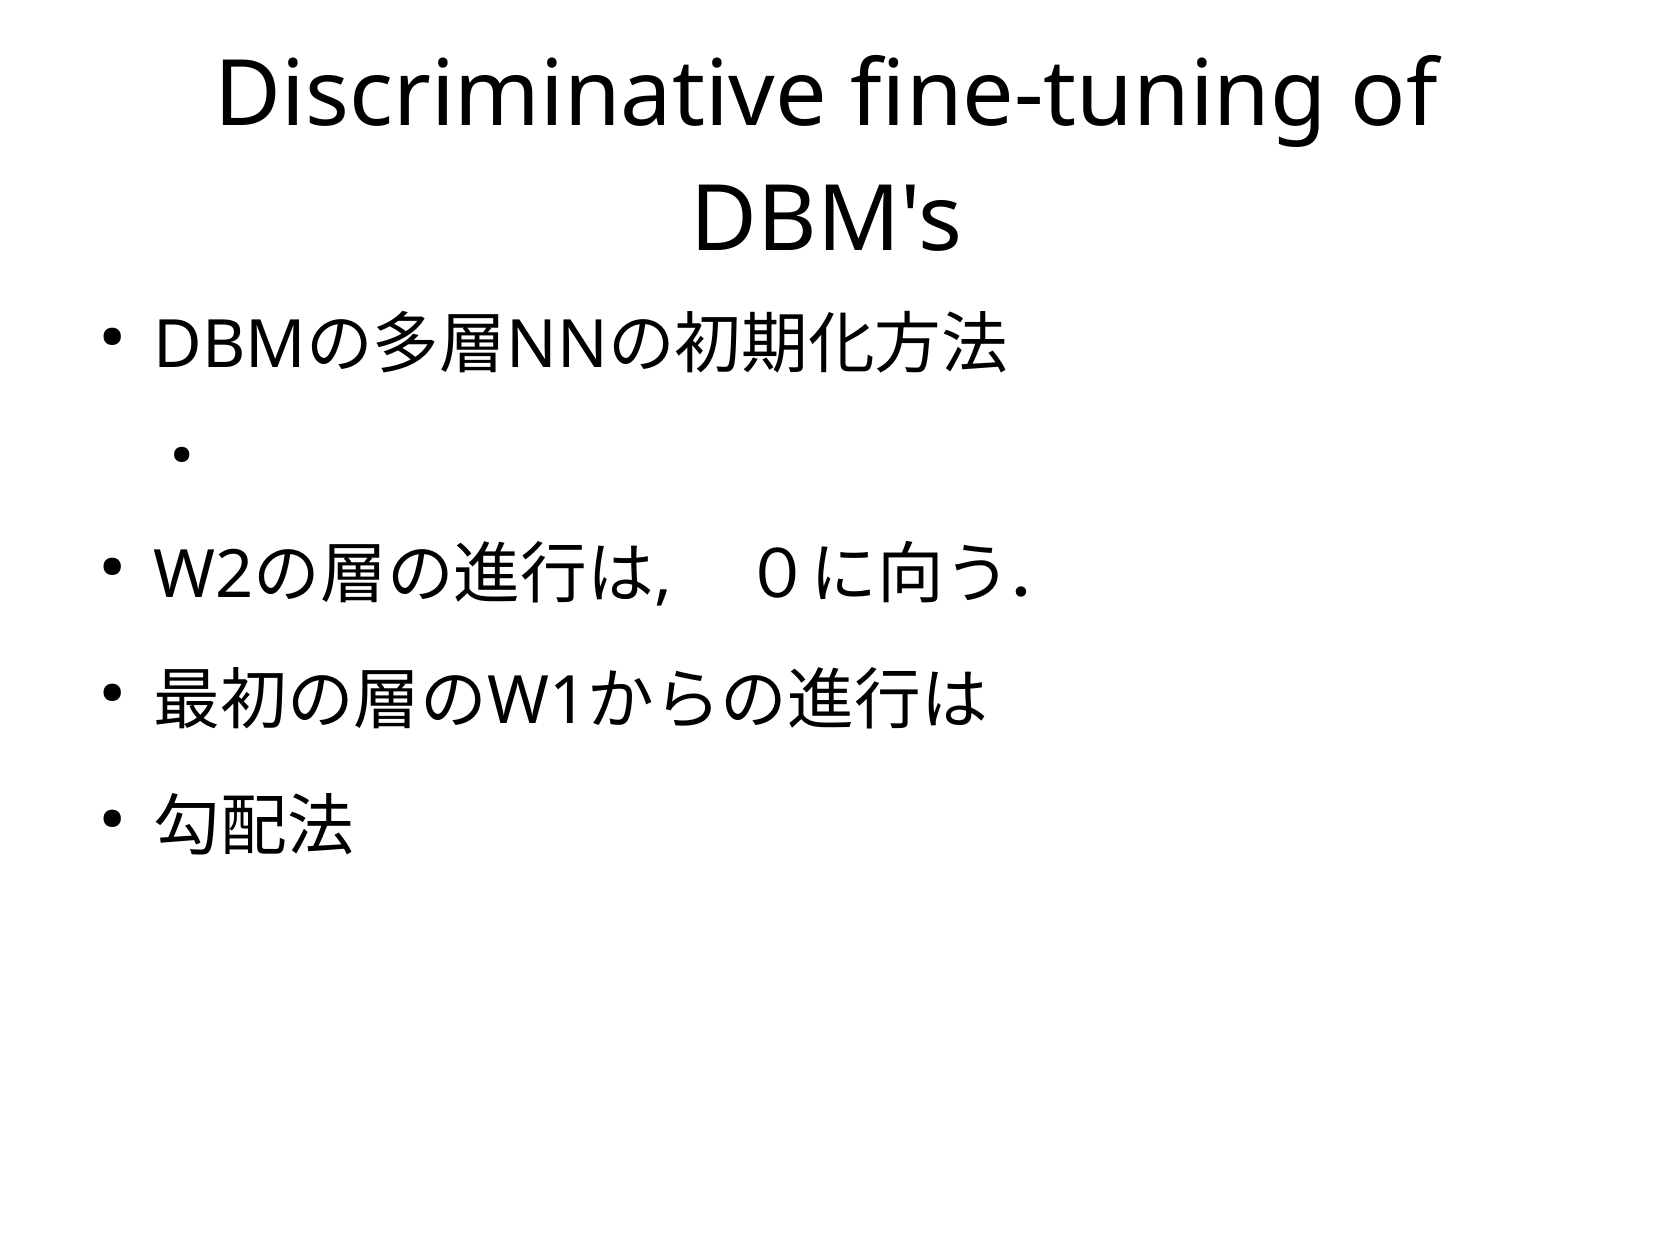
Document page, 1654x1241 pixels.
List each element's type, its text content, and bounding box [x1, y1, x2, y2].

title Discriminative fine-tuning of DBM's [82, 56, 1571, 250]
list DBMの多層NNの初期化方法 W2の層の進行は, ０に向う． 最初の層のW1からの進行は 勾配法 [82, 290, 1571, 1109]
